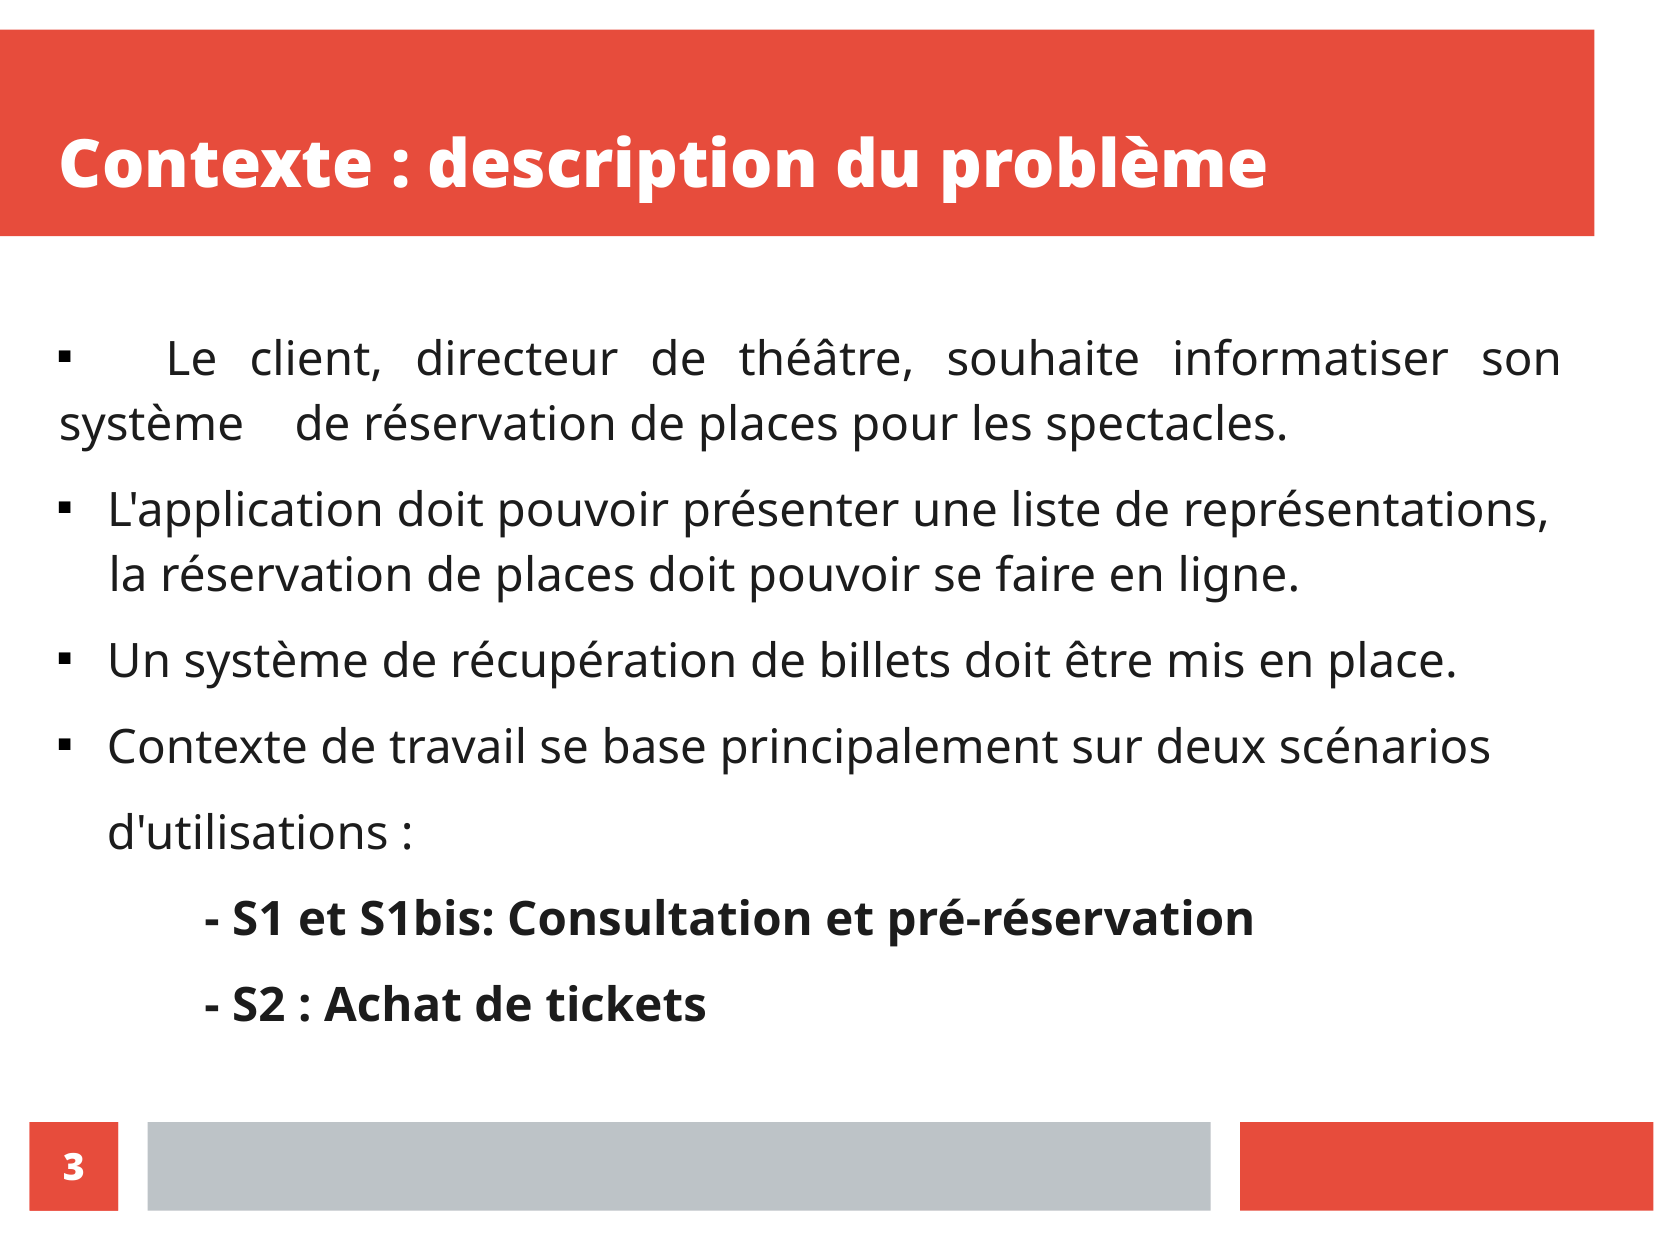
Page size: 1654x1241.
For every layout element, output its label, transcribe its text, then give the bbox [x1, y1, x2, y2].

title Contexte : description du problème [59, 59, 1595, 207]
list Le client, directeur de théâtre, souhaite informatiser son système de réservation de places pour les spectacles. L'application doit pouvoir présenter une liste de représentations, la réservation de places doit pouvoir se faire en ligne. Un système de récupération de billets doit être mis en place. Contexte de travail se base principalement sur deux scénarios d'utilisations : - S1 et S1bis: Consultation et pré-réservation - S2 : Achat de tickets [59, 324, 1565, 1093]
